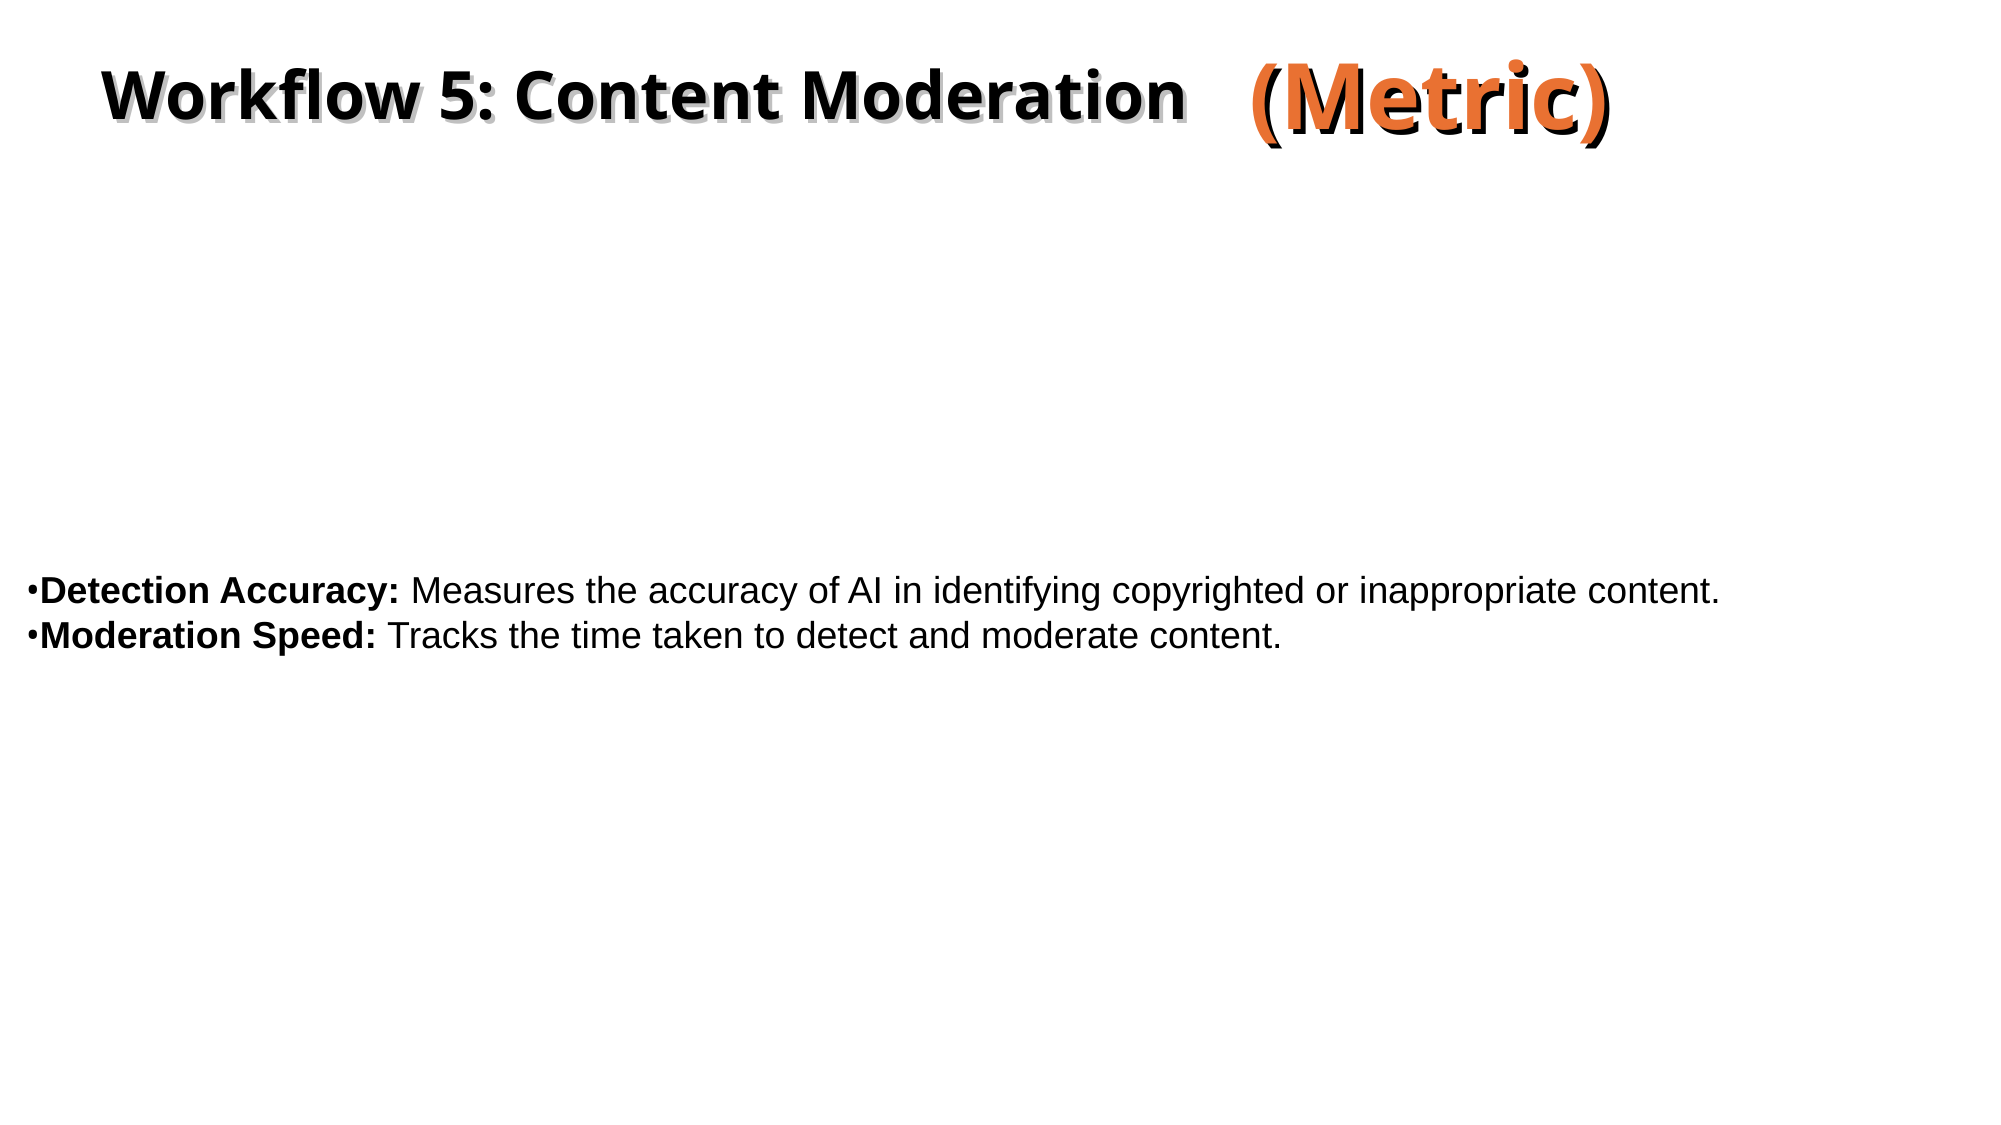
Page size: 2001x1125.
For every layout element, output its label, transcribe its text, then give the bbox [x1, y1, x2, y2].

text_box Workflow 5: Content Moderation [87, 46, 1204, 141]
text_box Detection Accuracy: Measures the accuracy of AI in identifying copyrighted or inappropriate content. Moderation Speed: Tracks the time taken to detect and moderate content. [11, 559, 1961, 664]
text_box (Metric) [1234, 31, 1624, 156]
